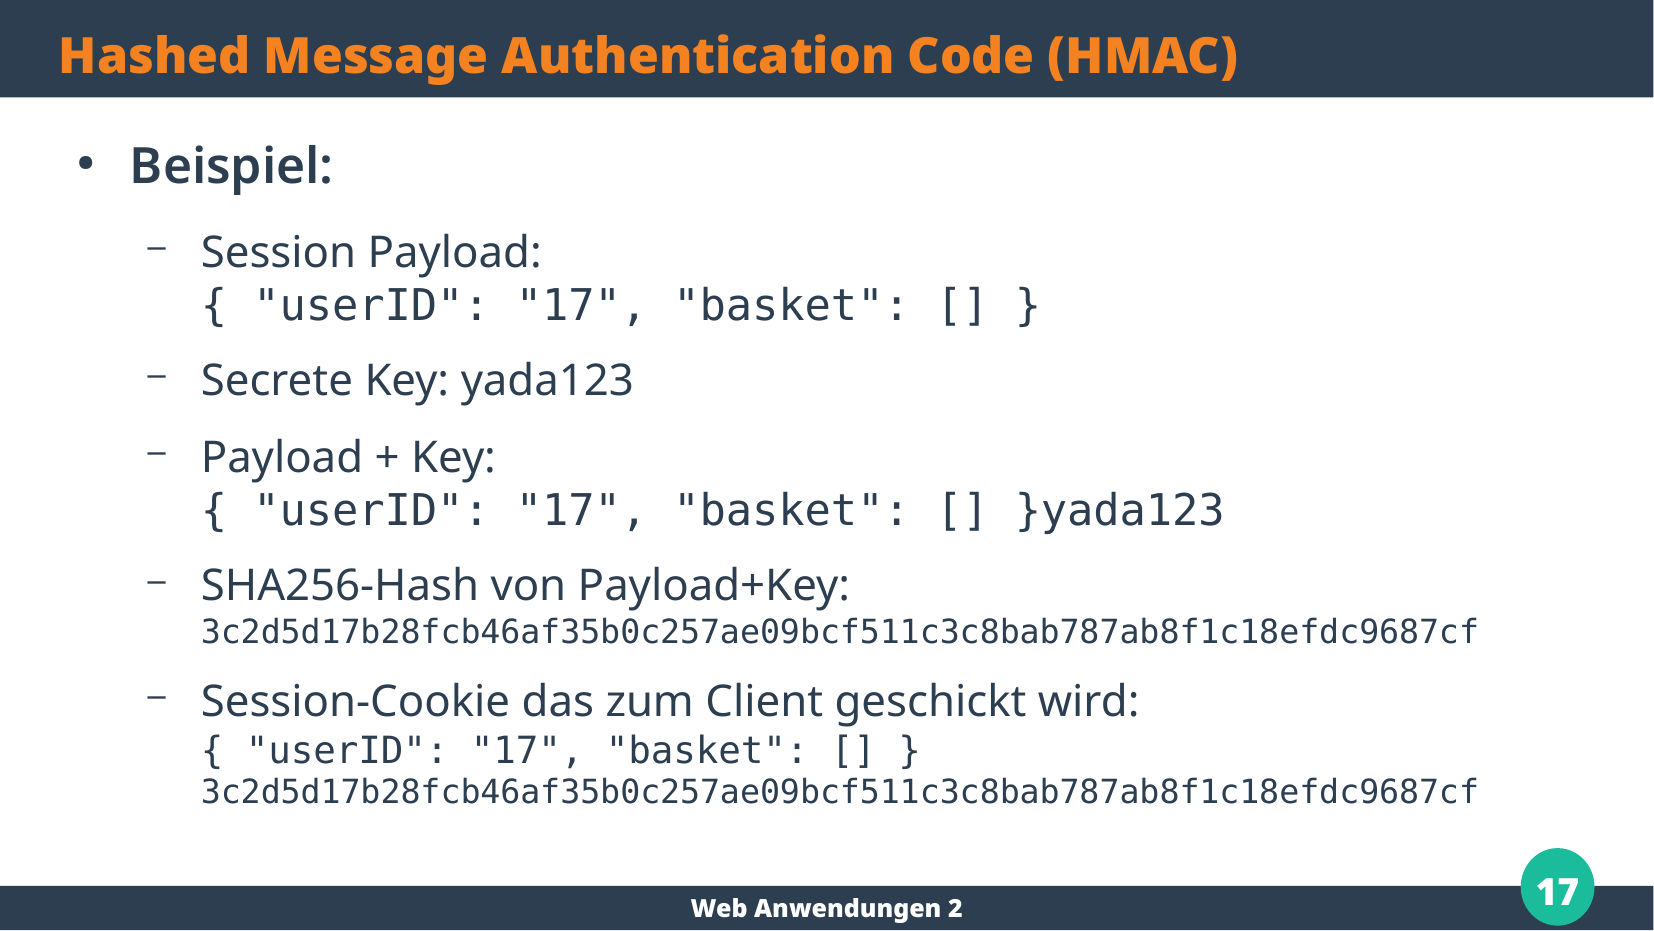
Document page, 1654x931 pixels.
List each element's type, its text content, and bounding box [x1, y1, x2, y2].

list Beispiel: Session Payload: { "userID": "17", "basket": [] } Secrete Key: yada123 Payload + Key: { "userID": "17", "basket": [] }yada123 SHA256-Hash von Payload+Key: 3c2d5d17b28fcb46af35b0c257ae09bcf511c3c8bab787ab8f1c18efdc9687cf Session-Cookie das zum Client geschickt wird: { "userID": "17", "basket": [] } 3c2d5d17b28fcb46af35b0c257ae09bcf511c3c8bab787ab8f1c18efdc9687cf [59, 129, 1595, 864]
title Hashed Message Authentication Code (HMAC) [59, 8, 1595, 89]
